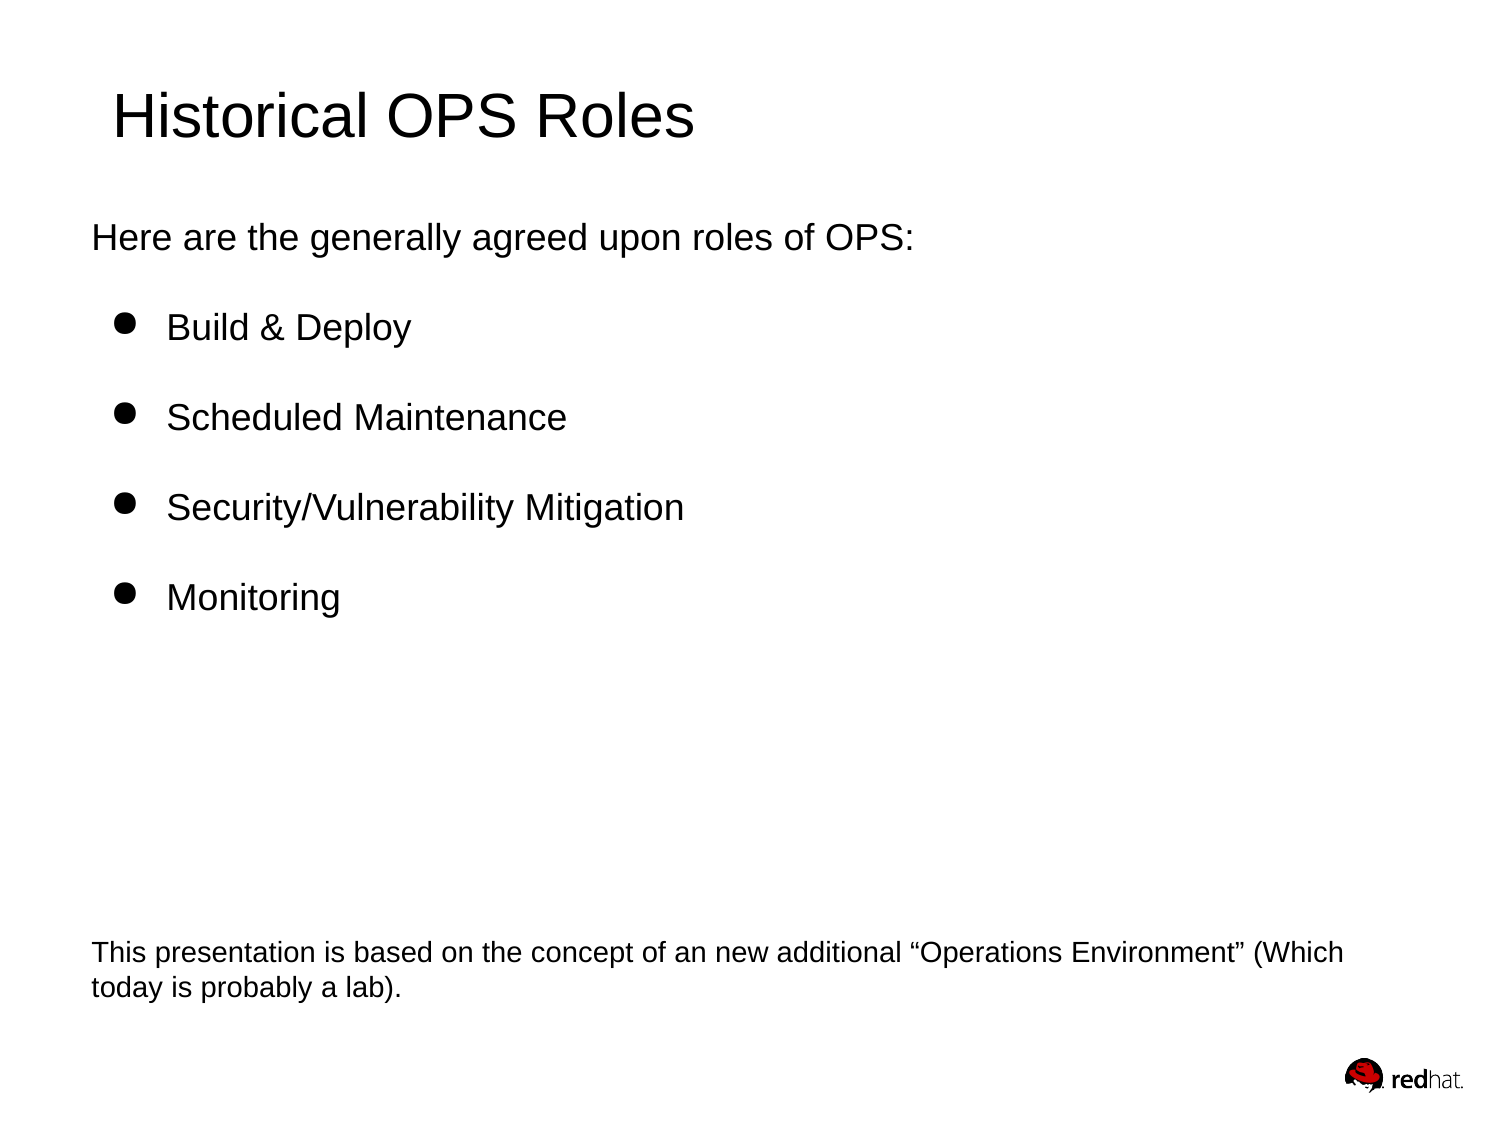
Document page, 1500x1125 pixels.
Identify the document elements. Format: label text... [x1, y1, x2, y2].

picture [1345, 1058, 1463, 1097]
text_box Historical OPS Roles [112, 0, 1388, 225]
text_box Here are the generally agreed upon roles of OPS: Build & Deploy Scheduled Maintenance Security/Vulnerability Mitigation Monitoring This presentation is based on the concept of an new additional “Operations Environment” (Which today is probably a lab). [91, 213, 1374, 981]
